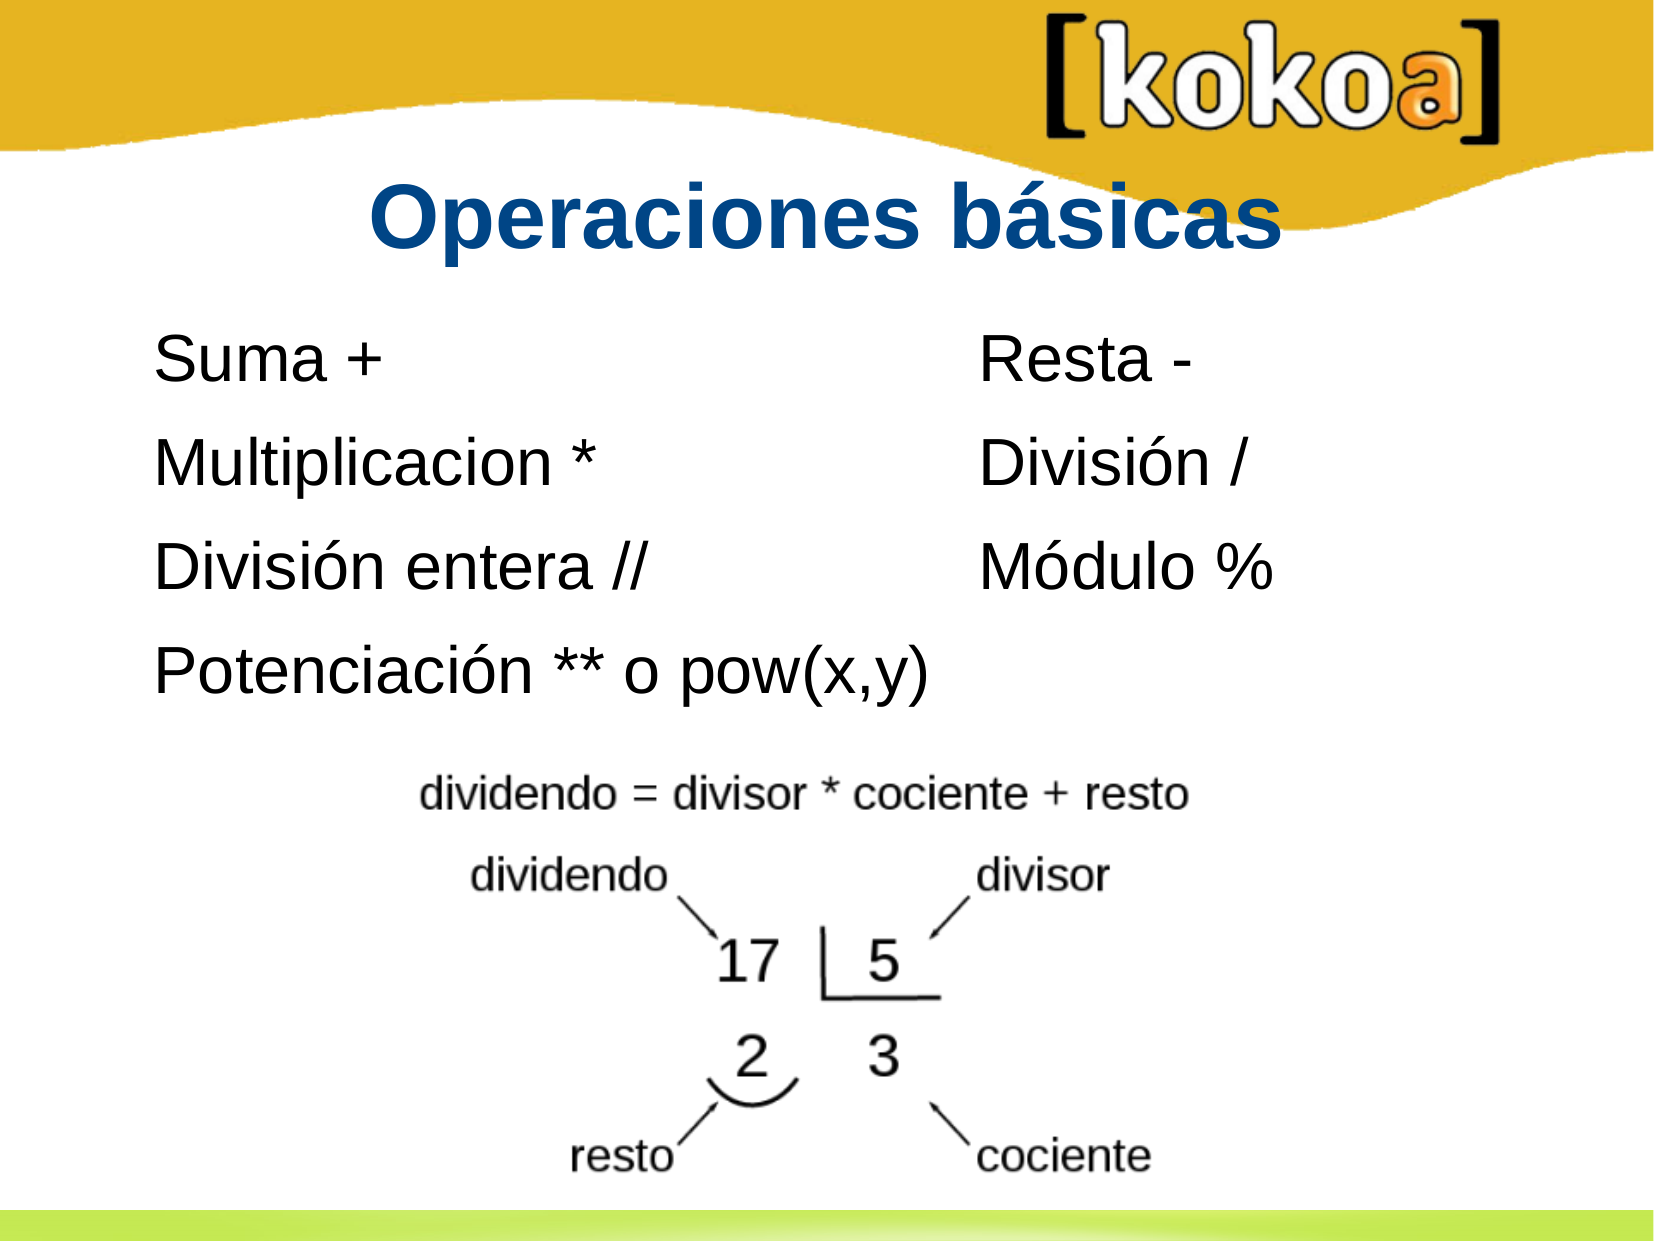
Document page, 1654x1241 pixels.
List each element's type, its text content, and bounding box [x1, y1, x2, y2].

title Operaciones básicas [82, 113, 1571, 320]
picture [0, 0, 1654, 488]
list Suma + Resta - Multiplicacion * División / División entera // Módulo % Potenciación ** o pow(x,y) [82, 320, 1571, 1041]
picture [0, 1210, 1654, 1241]
picture [406, 760, 1220, 1187]
